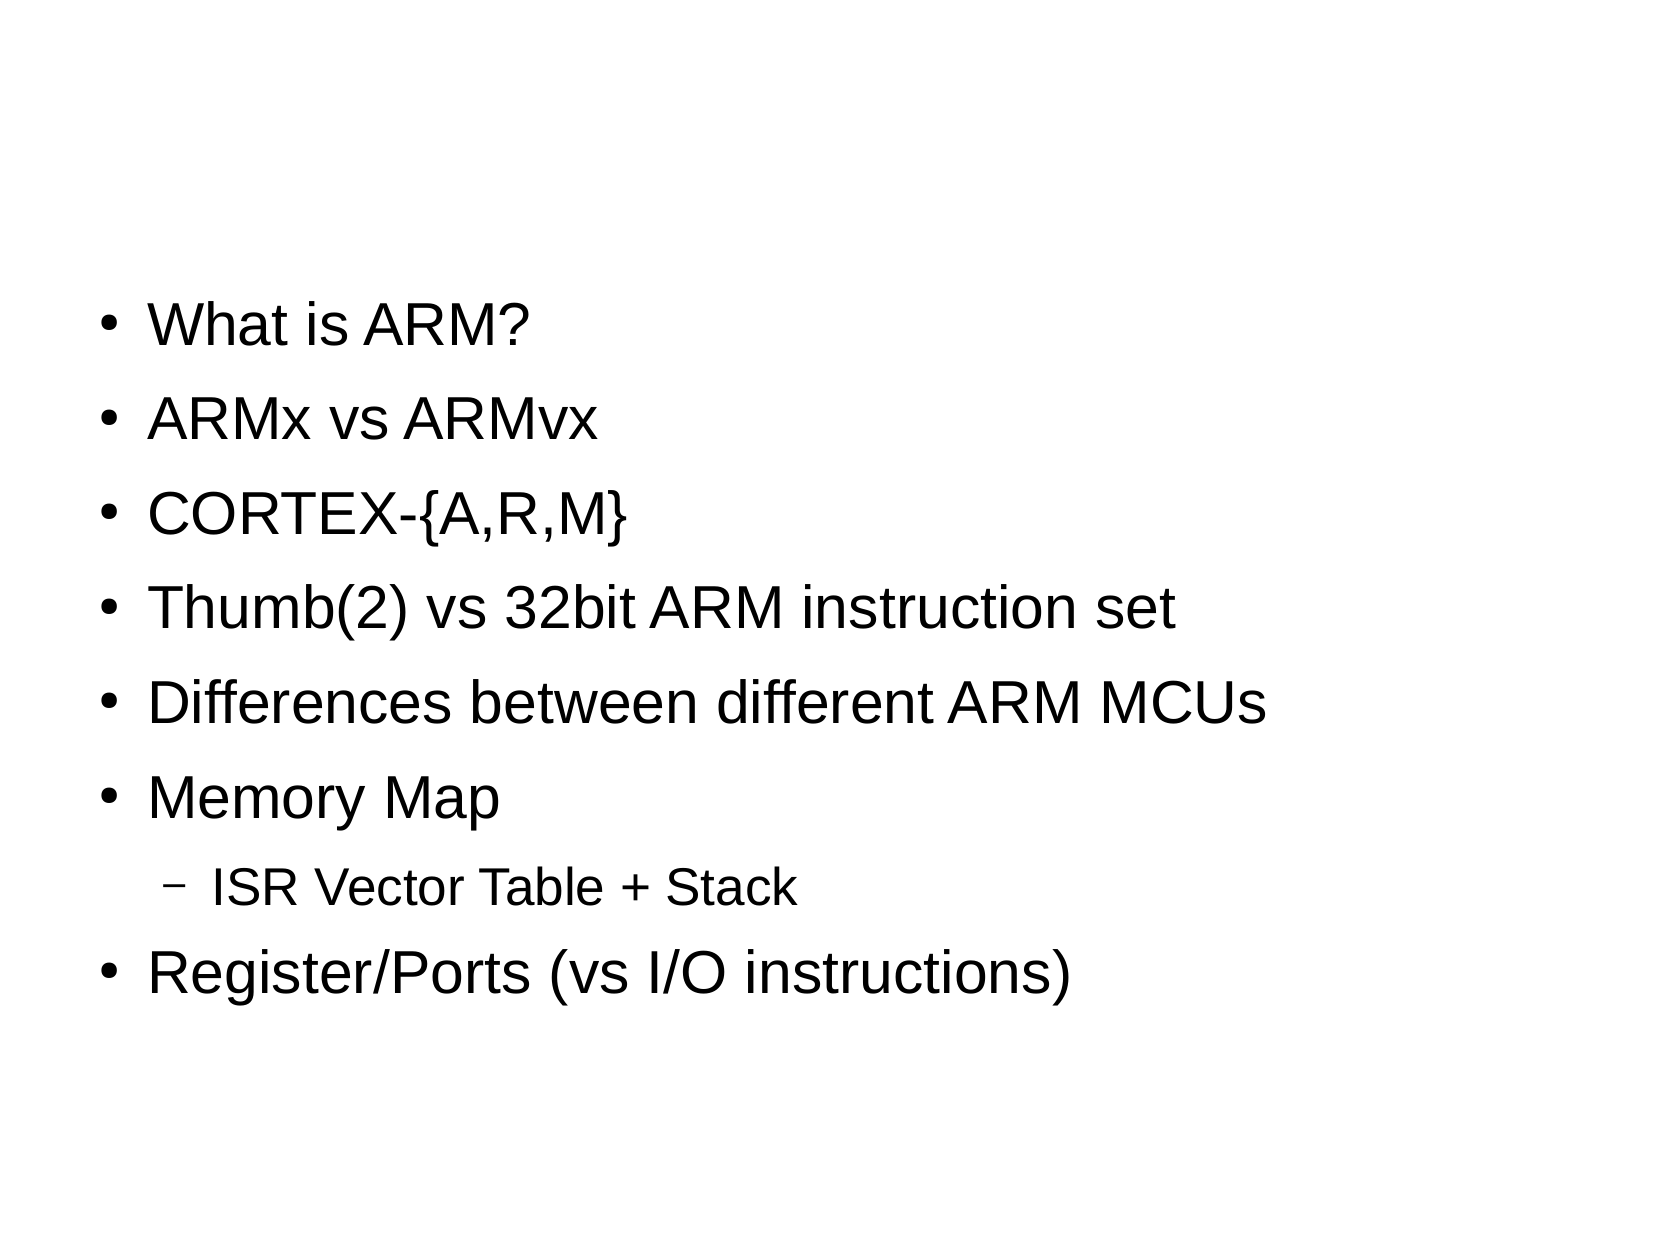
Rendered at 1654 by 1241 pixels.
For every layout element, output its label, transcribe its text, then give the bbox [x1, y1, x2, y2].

list What is ARM? ARMx vs ARMvx CORTEX-{A,R,M} Thumb(2) vs 32bit ARM instruction set Differences between different ARM MCUs Memory Map ISR Vector Table + Stack Register/Ports (vs I/O instructions) [82, 290, 1571, 1010]
